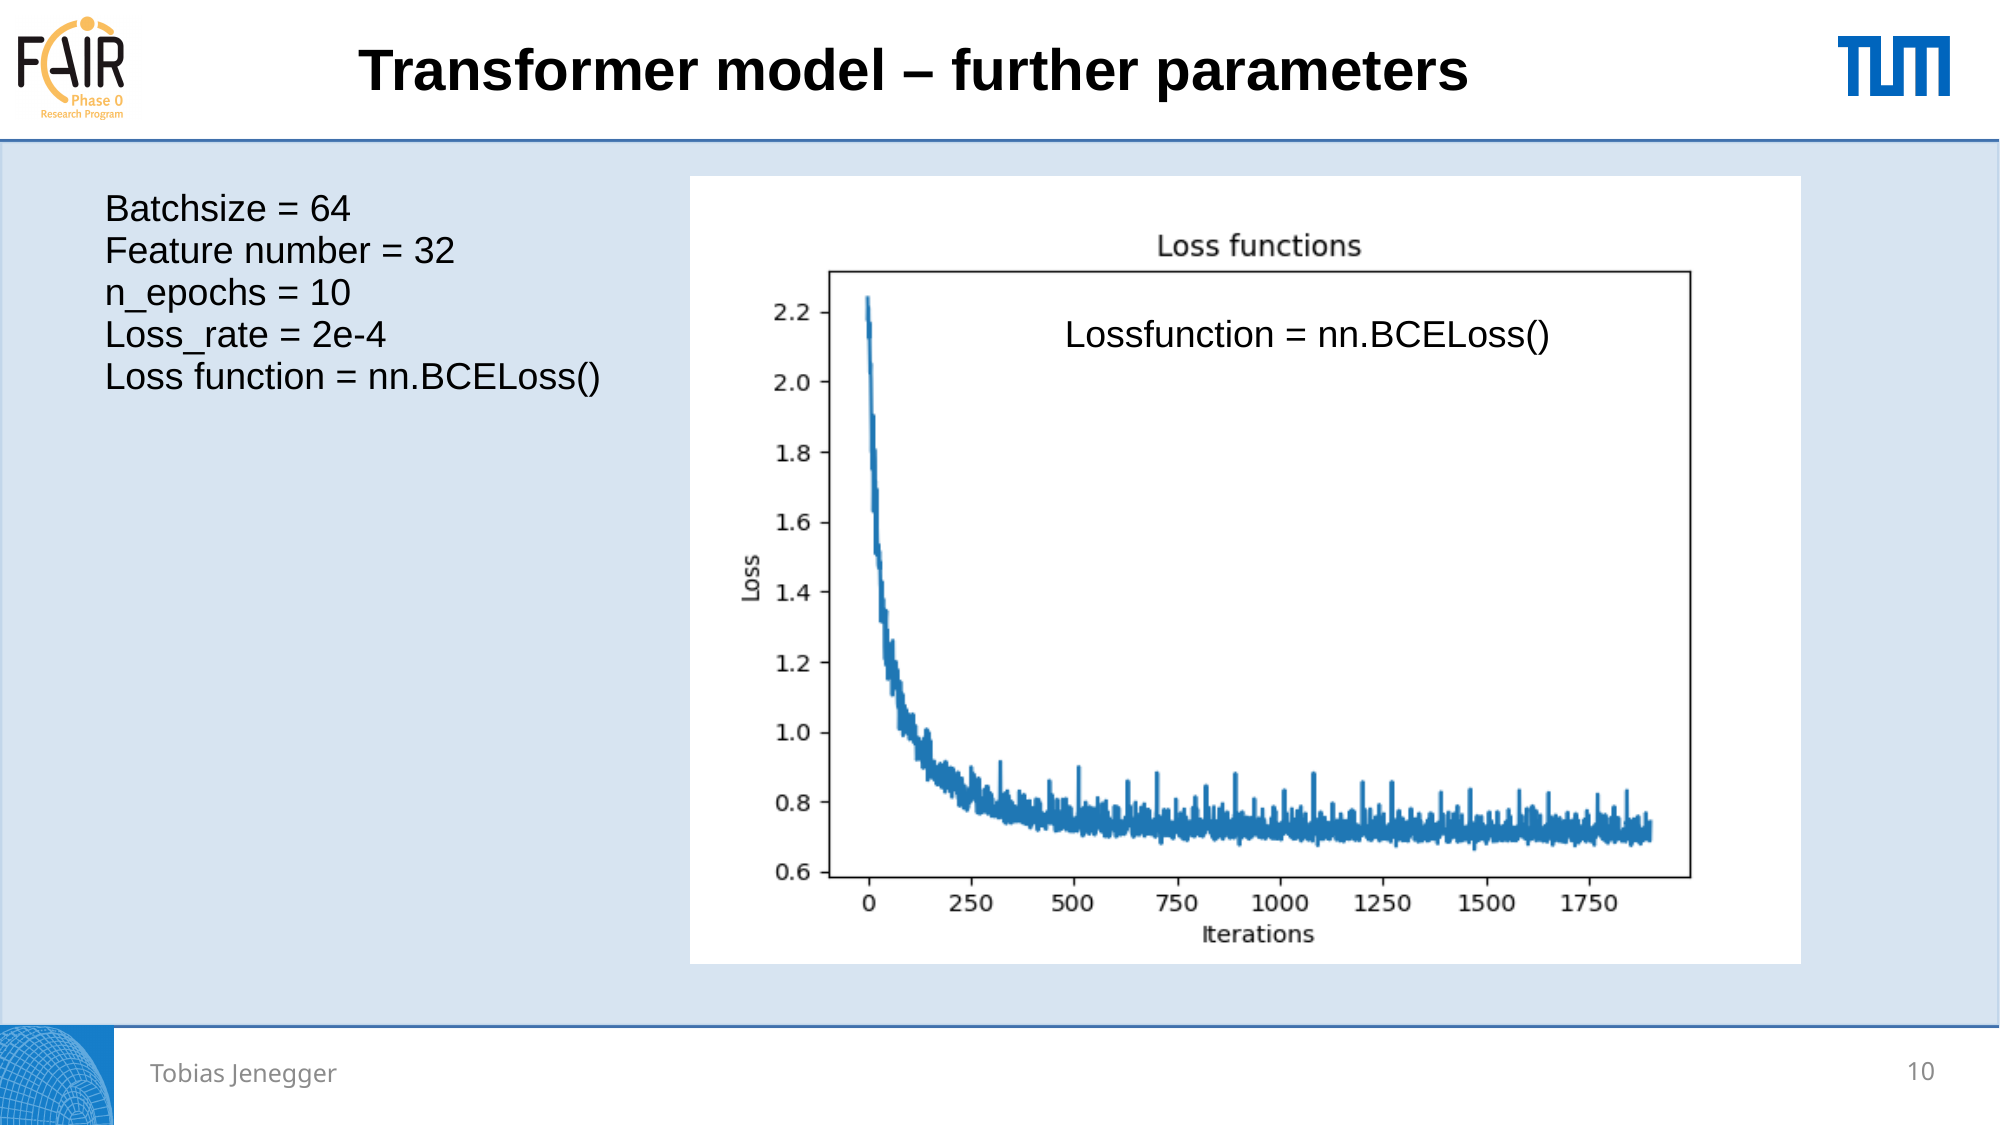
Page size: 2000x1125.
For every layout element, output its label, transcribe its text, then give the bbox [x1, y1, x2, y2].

picture [690, 176, 1801, 964]
picture [0, 1025, 114, 1125]
picture [15, 15, 142, 120]
picture [1838, 36, 1950, 96]
text_box Transformer model – further parameters [285, 29, 1546, 110]
text_box Lossfunction = nn.BCELoss() [1050, 305, 1621, 405]
text_box Batchsize = 64 Feature number = 32 n_epochs = 10 Loss_rate = 2e-4 Loss function = nn.BCELoss() [90, 179, 690, 405]
